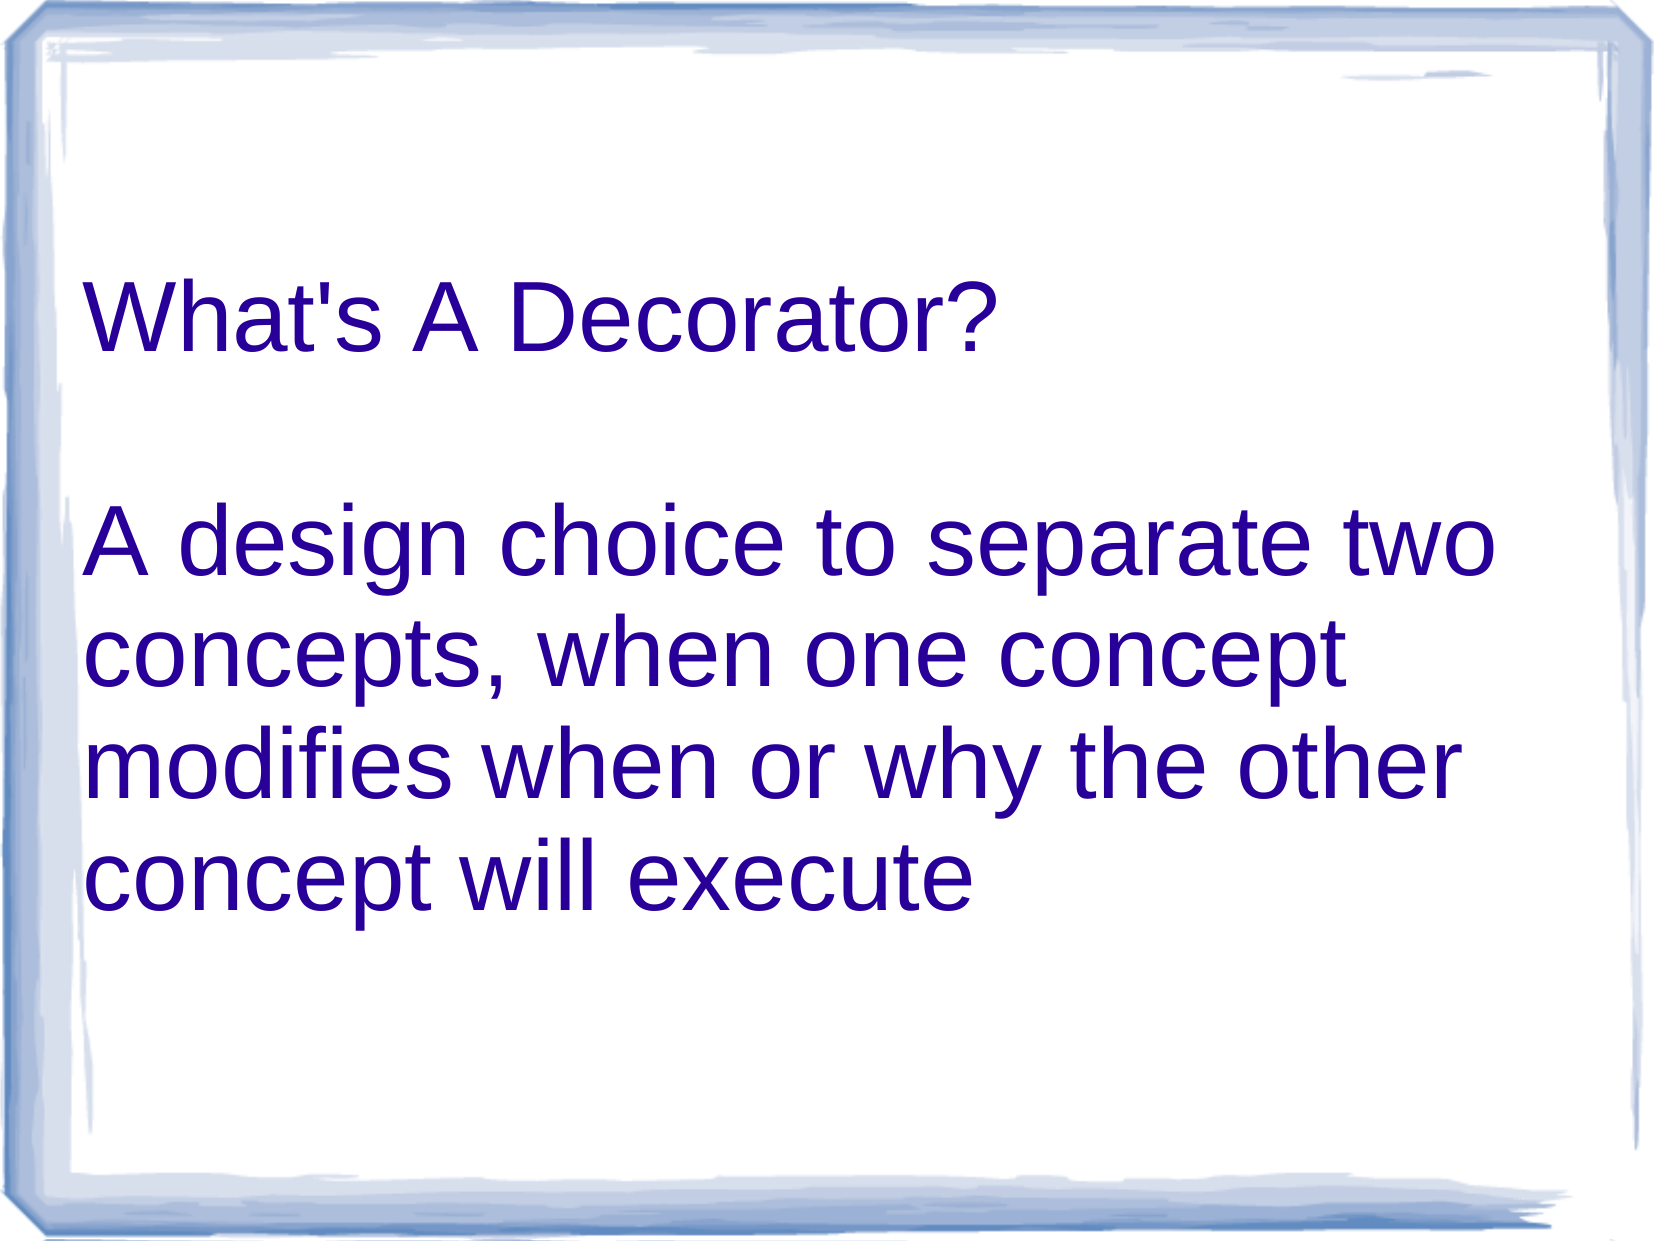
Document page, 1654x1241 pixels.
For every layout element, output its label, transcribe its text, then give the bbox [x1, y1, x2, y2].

picture [0, 0, 1654, 1241]
subtitle What's A Decorator? A design choice to separate two concepts, when one concept modifies when or why the other concept will execute [82, 49, 1571, 1144]
